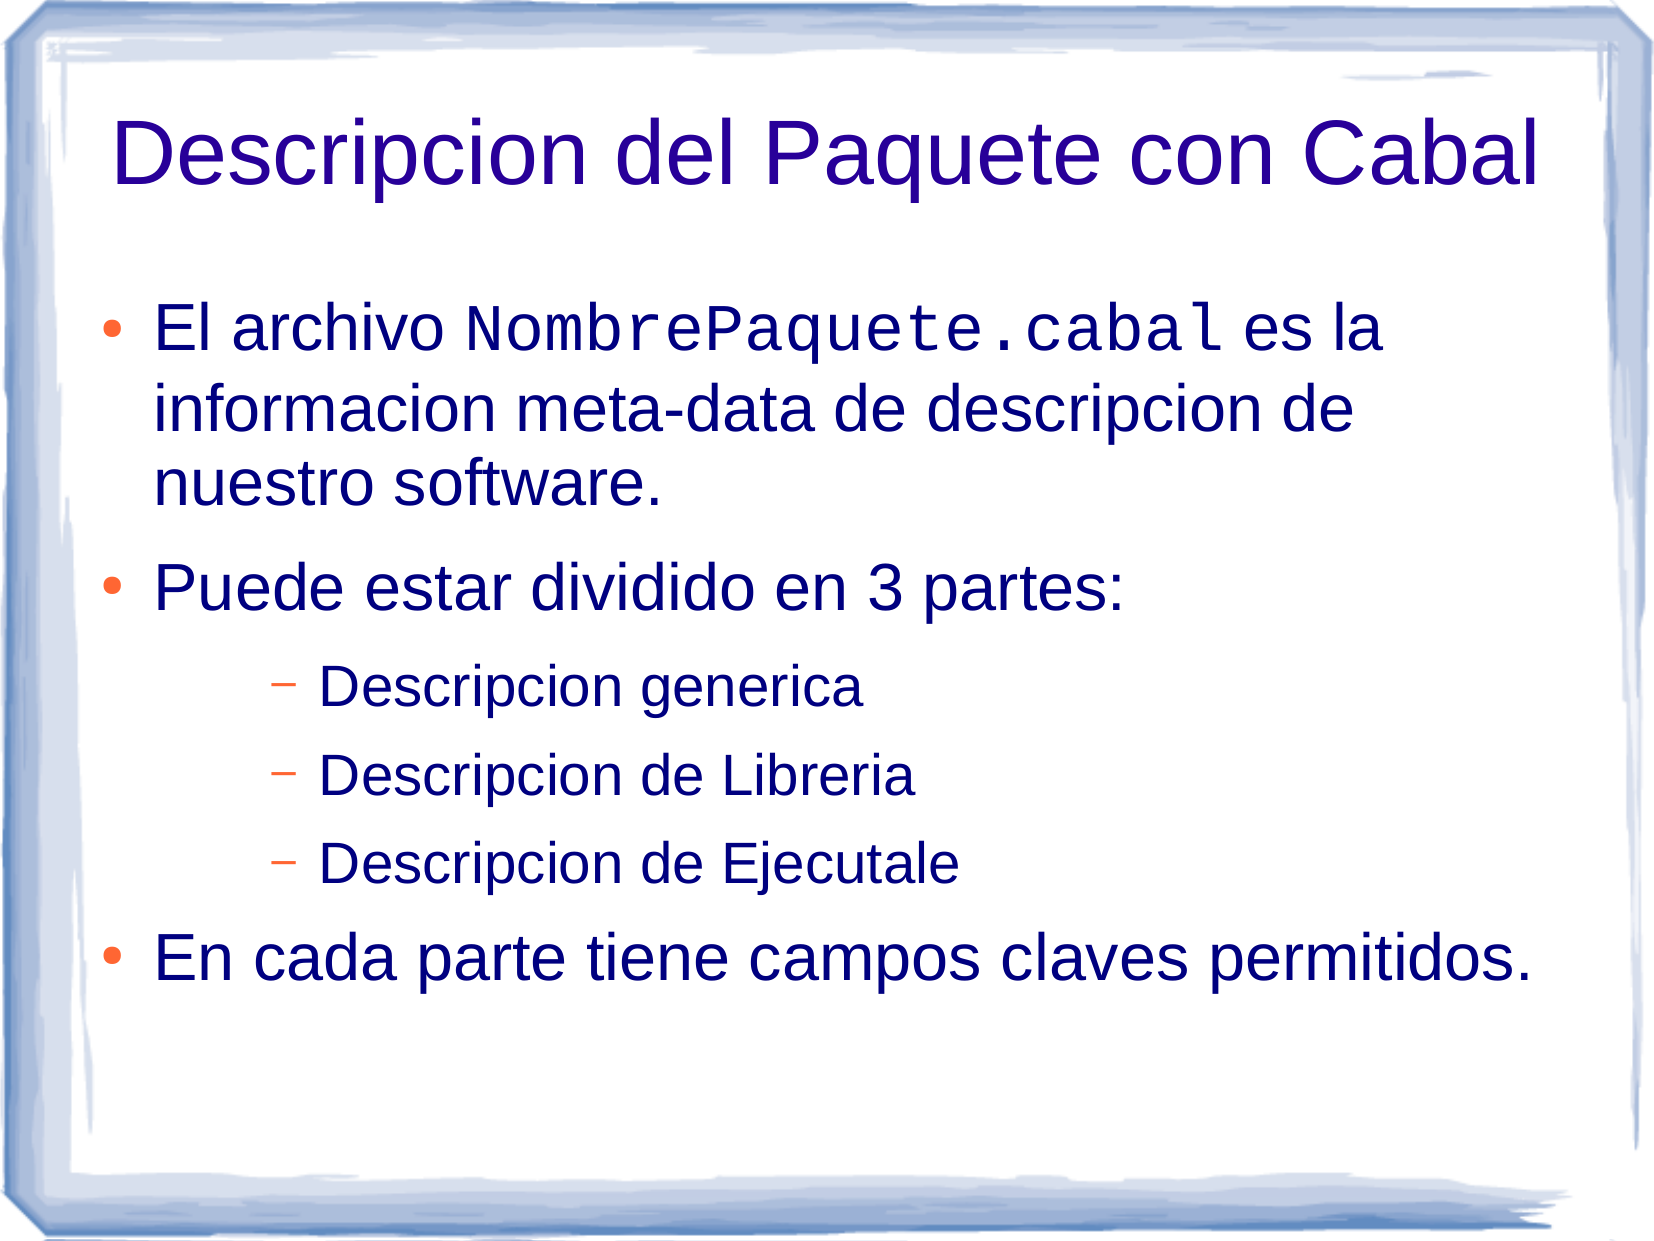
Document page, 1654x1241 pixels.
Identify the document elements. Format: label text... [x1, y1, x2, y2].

picture [0, 0, 1654, 1241]
title Descripcion del Paquete con Cabal [82, 49, 1571, 257]
list El archivo NombrePaquete.cabal es la informacion meta-data de descripcion de nuestro software. Puede estar dividido en 3 partes: Descripcion generica Descripcion de Libreria Descripcion de Ejecutale En cada parte tiene campos claves permitidos. [82, 290, 1571, 1094]
